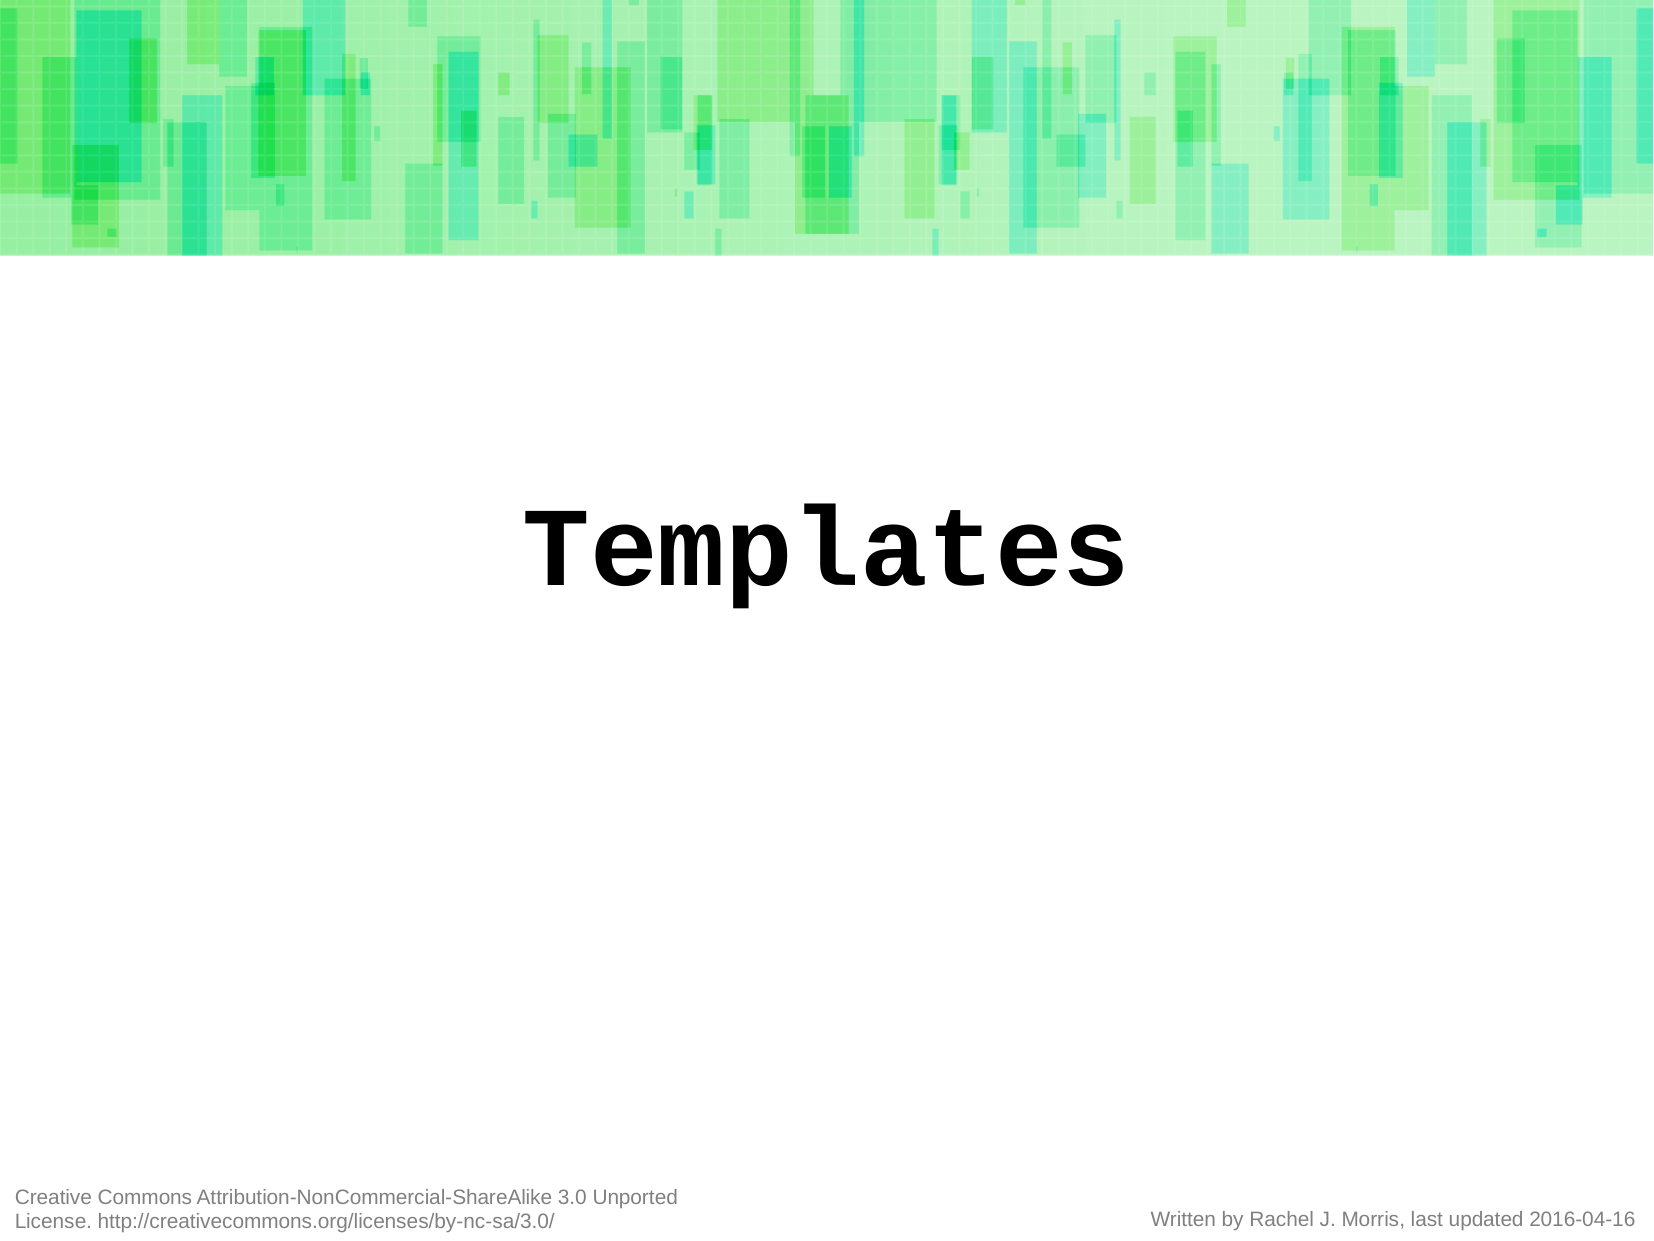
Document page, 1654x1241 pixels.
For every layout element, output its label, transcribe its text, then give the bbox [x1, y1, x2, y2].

text_box Written by Rachel J. Morris, last updated 2016-04-16 [840, 1200, 1651, 1239]
picture [0, 0, 1654, 1241]
subtitle Templates [82, 285, 1571, 826]
text_box Creative Commons Attribution-NonCommercial-ShareAlike 3.0 Unported License. http://creativecommons.org/licenses/by-nc-sa/3.0/ [0, 1178, 751, 1241]
